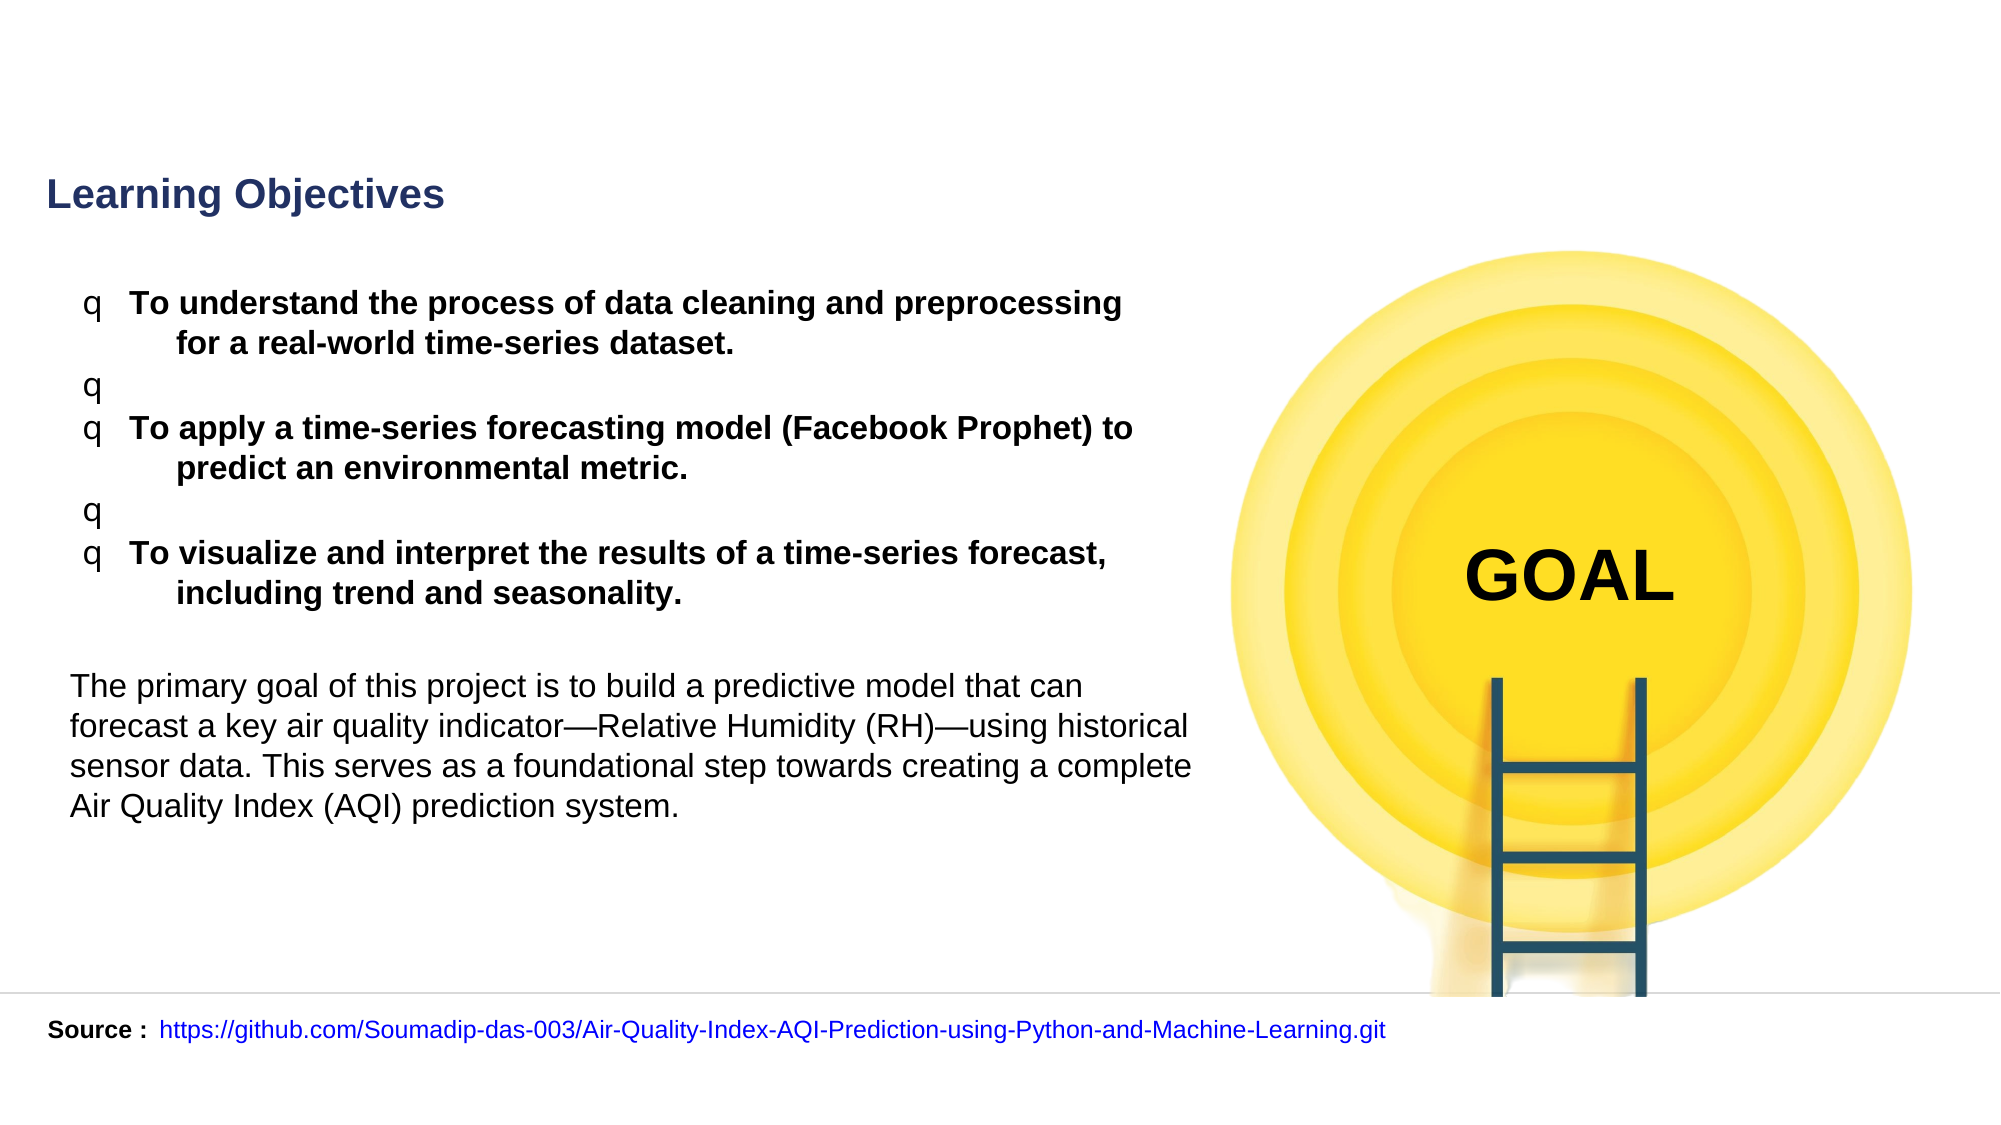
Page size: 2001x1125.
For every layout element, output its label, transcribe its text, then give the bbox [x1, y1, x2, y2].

text_box https://github.com/Soumadip-das-003/Air-Quality-Index-AQI-Prediction-using-Python-and-Machine-Learning.git [144, 1006, 1435, 1052]
text_box Source : [32, 1006, 144, 1052]
text_box GOAL [1449, 519, 1697, 624]
text_box To understand the process of data cleaning and preprocessing for a real-world time-series dataset. To apply a time-series forecasting model (Facebook Prophet) to predict an environmental metric. To visualize and interpret the results of a time-series forecast, including trend and seasonality. [67, 273, 1173, 613]
text_box Learning Objectives [31, 159, 467, 226]
text_box The primary goal of this project is to build a predictive model that can forecast a key air quality indicator—Relative Humidity (RH)—using historical sensor data. This serves as a foundational step towards creating a complete Air Quality Index (AQI) prediction system. [55, 656, 1217, 834]
picture [1205, 236, 1944, 997]
